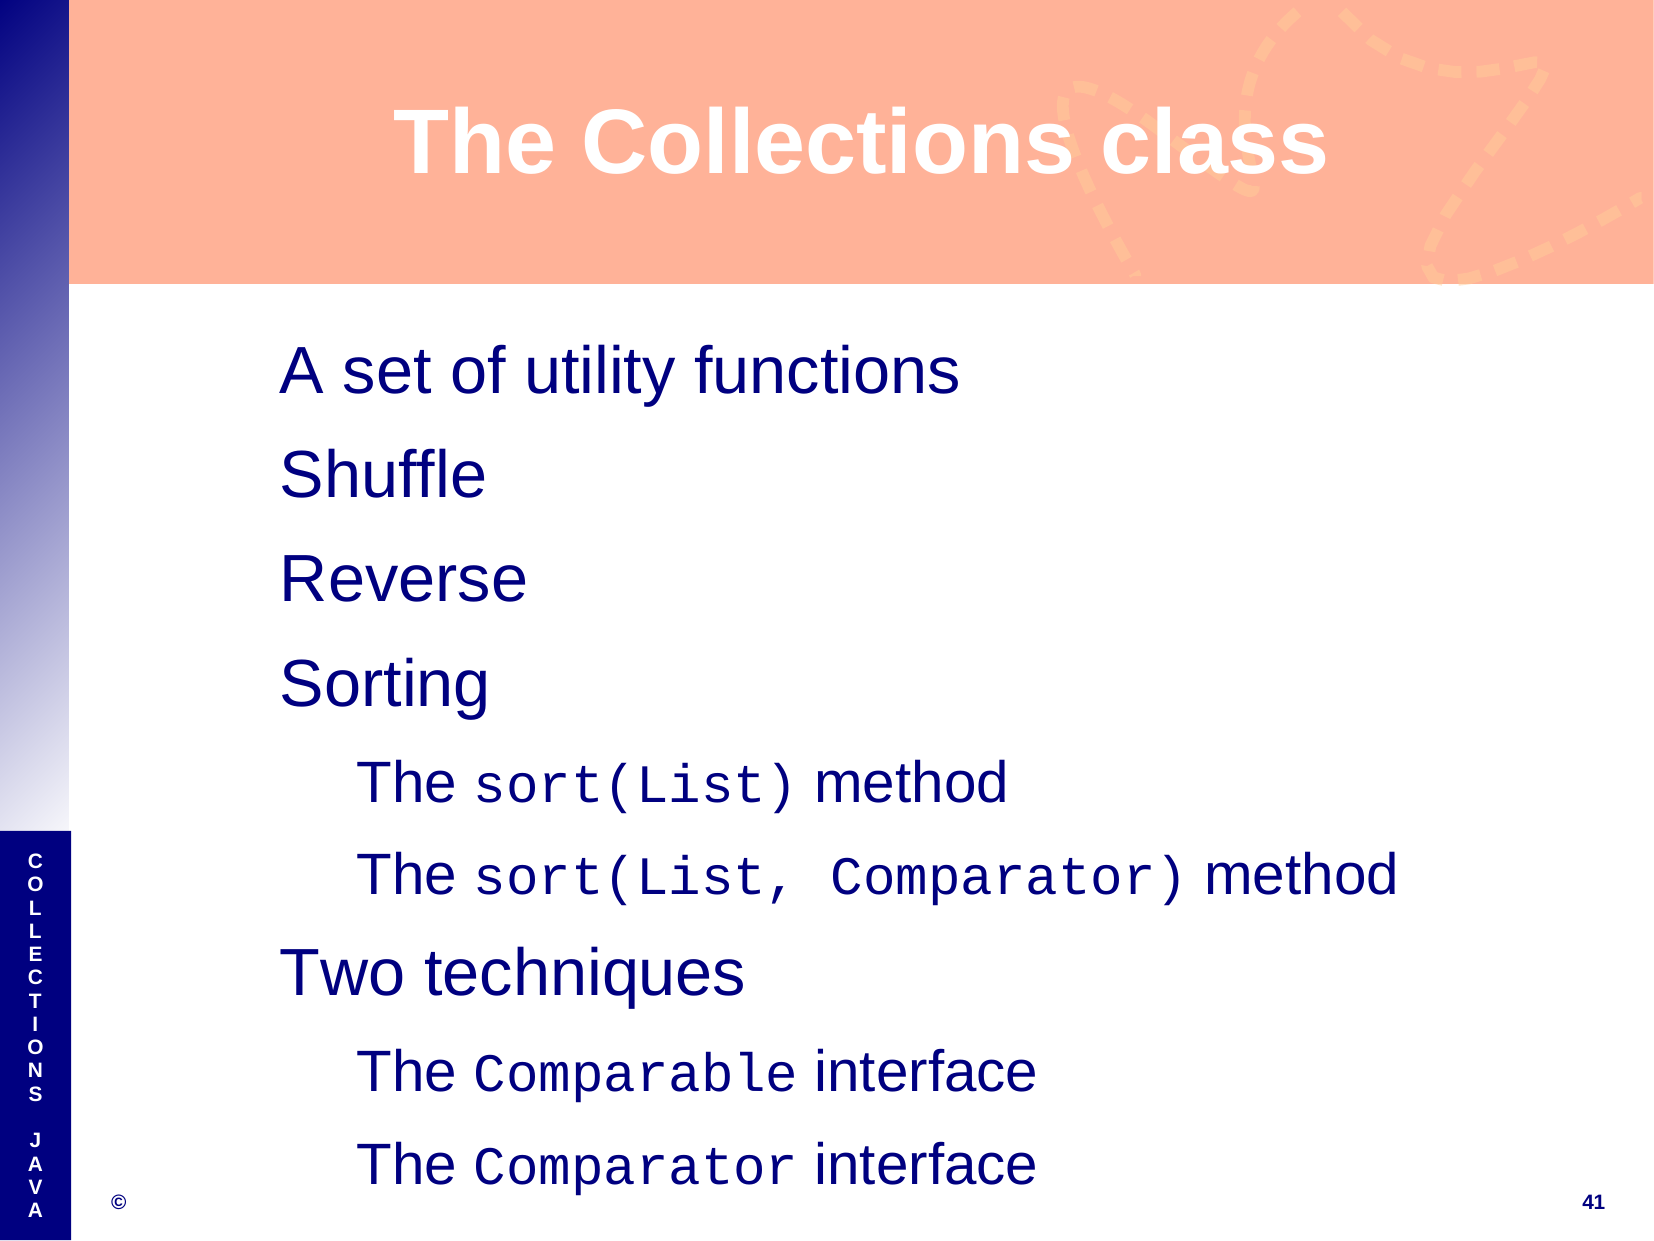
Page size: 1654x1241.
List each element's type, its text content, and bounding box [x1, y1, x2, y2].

list A set of utility functions Shuffle Reverse Sorting The sort(List) method The sort(List, Comparator) method Two techniques The Comparable interface The Comparator interface [262, 332, 1462, 1201]
text_box C O L L E C T I O N S J A V A [0, 830, 71, 1241]
title The Collections class [70, 37, 1654, 246]
